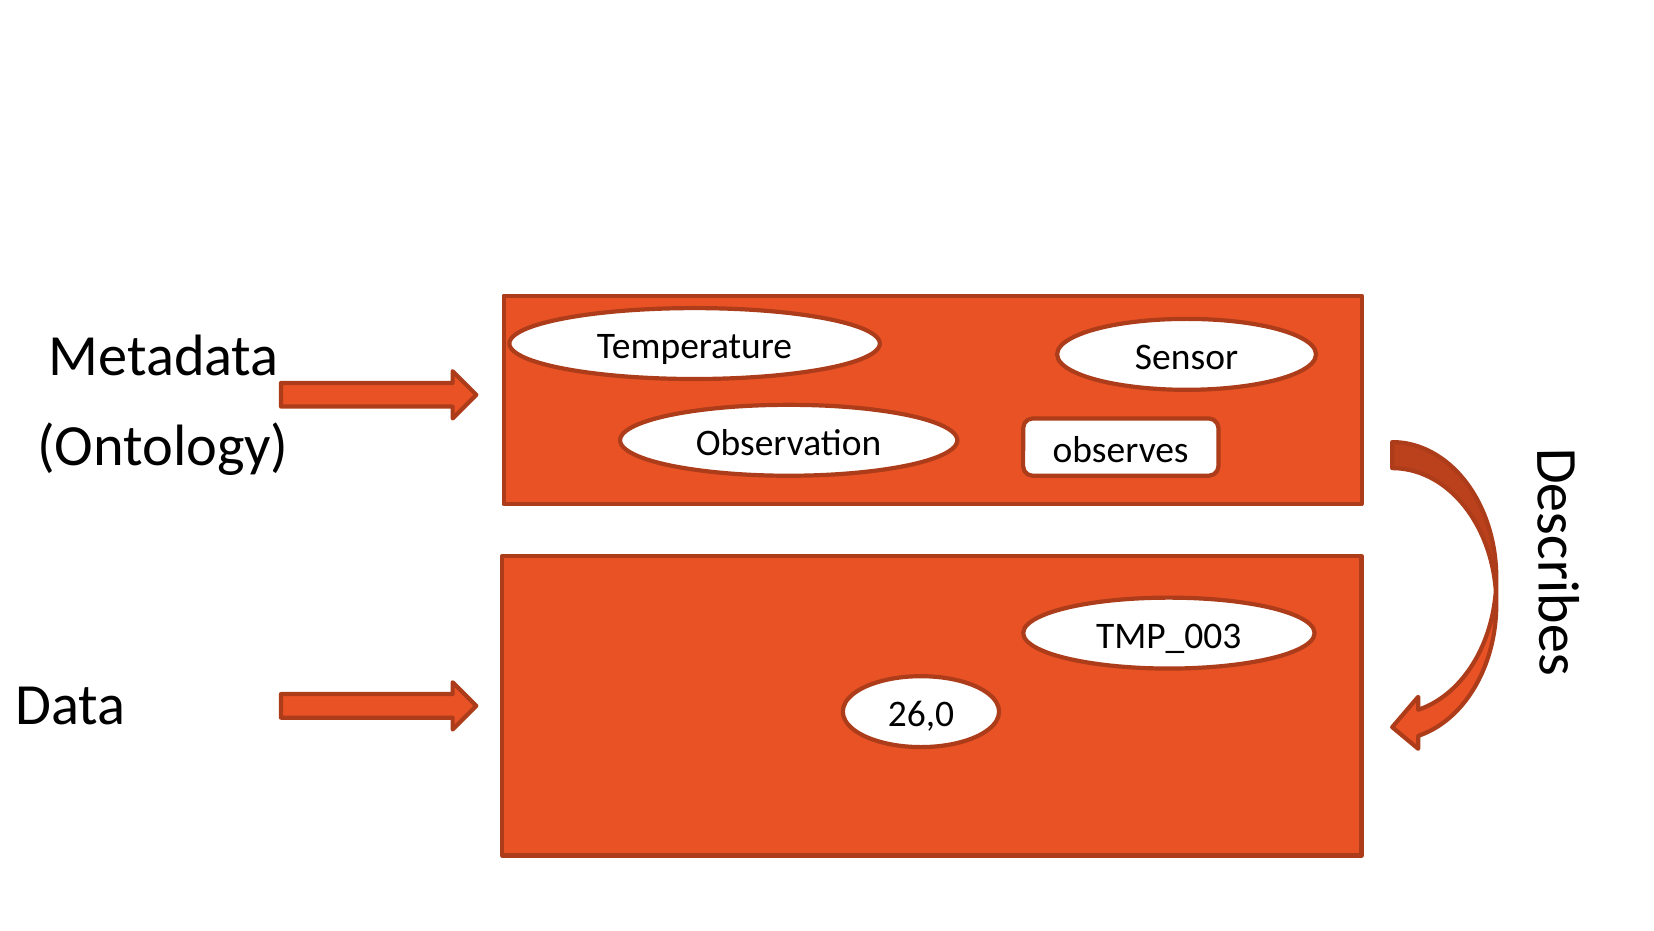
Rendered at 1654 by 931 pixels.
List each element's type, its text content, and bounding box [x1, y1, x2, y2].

text_box [503, 295, 1362, 504]
text_box observes [1023, 418, 1219, 476]
text_box [280, 371, 477, 419]
text_box [280, 682, 477, 730]
text_box 26,0 [842, 676, 1000, 748]
text_box Describes [1517, 398, 1606, 726]
text_box Temperature [509, 308, 880, 380]
text_box Data [1, 658, 327, 744]
text_box Metadata [1, 310, 327, 395]
text_box TMP_003 [1023, 597, 1315, 669]
text_box [502, 556, 1362, 856]
text_box (Ontology) [0, 399, 326, 485]
text_box Observation [620, 404, 958, 476]
text_box Sensor [1057, 318, 1317, 390]
text_box [1392, 442, 1497, 749]
